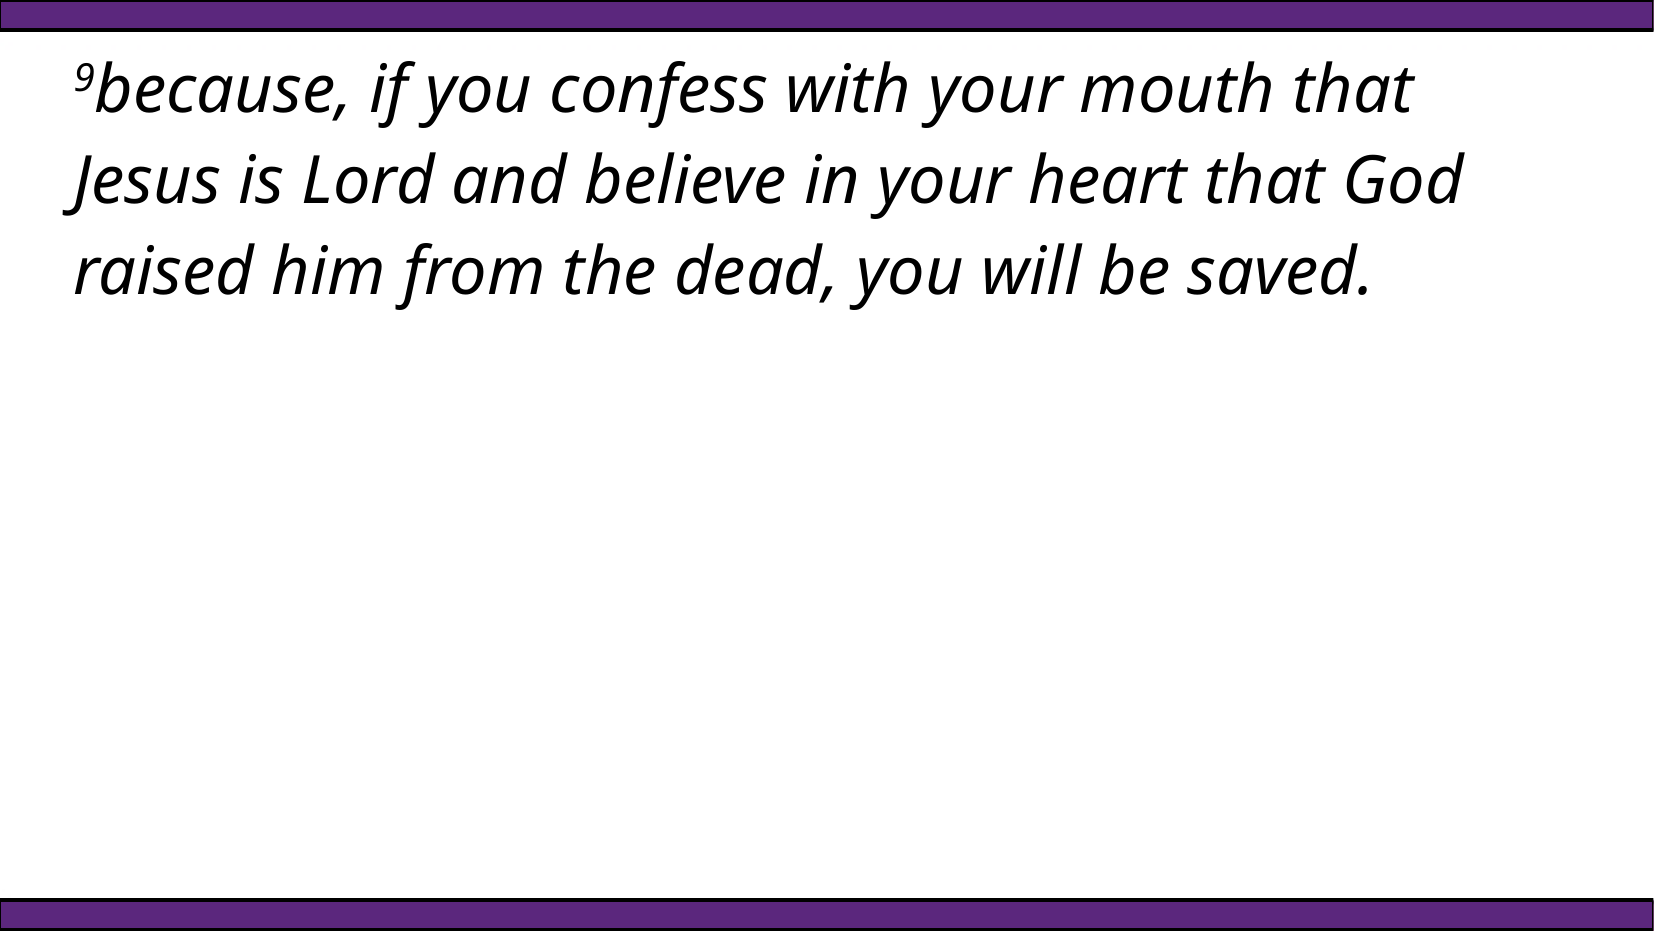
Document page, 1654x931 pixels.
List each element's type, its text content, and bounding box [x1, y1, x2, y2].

text_box 9because, if you confess with your mouth that Jesus is Lord and believe in your heart that God raised him from the dead, you will be saved. [58, 34, 1589, 316]
picture [0, 31, 1654, 900]
text_box [0, 0, 1654, 31]
text_box [0, 900, 1654, 931]
